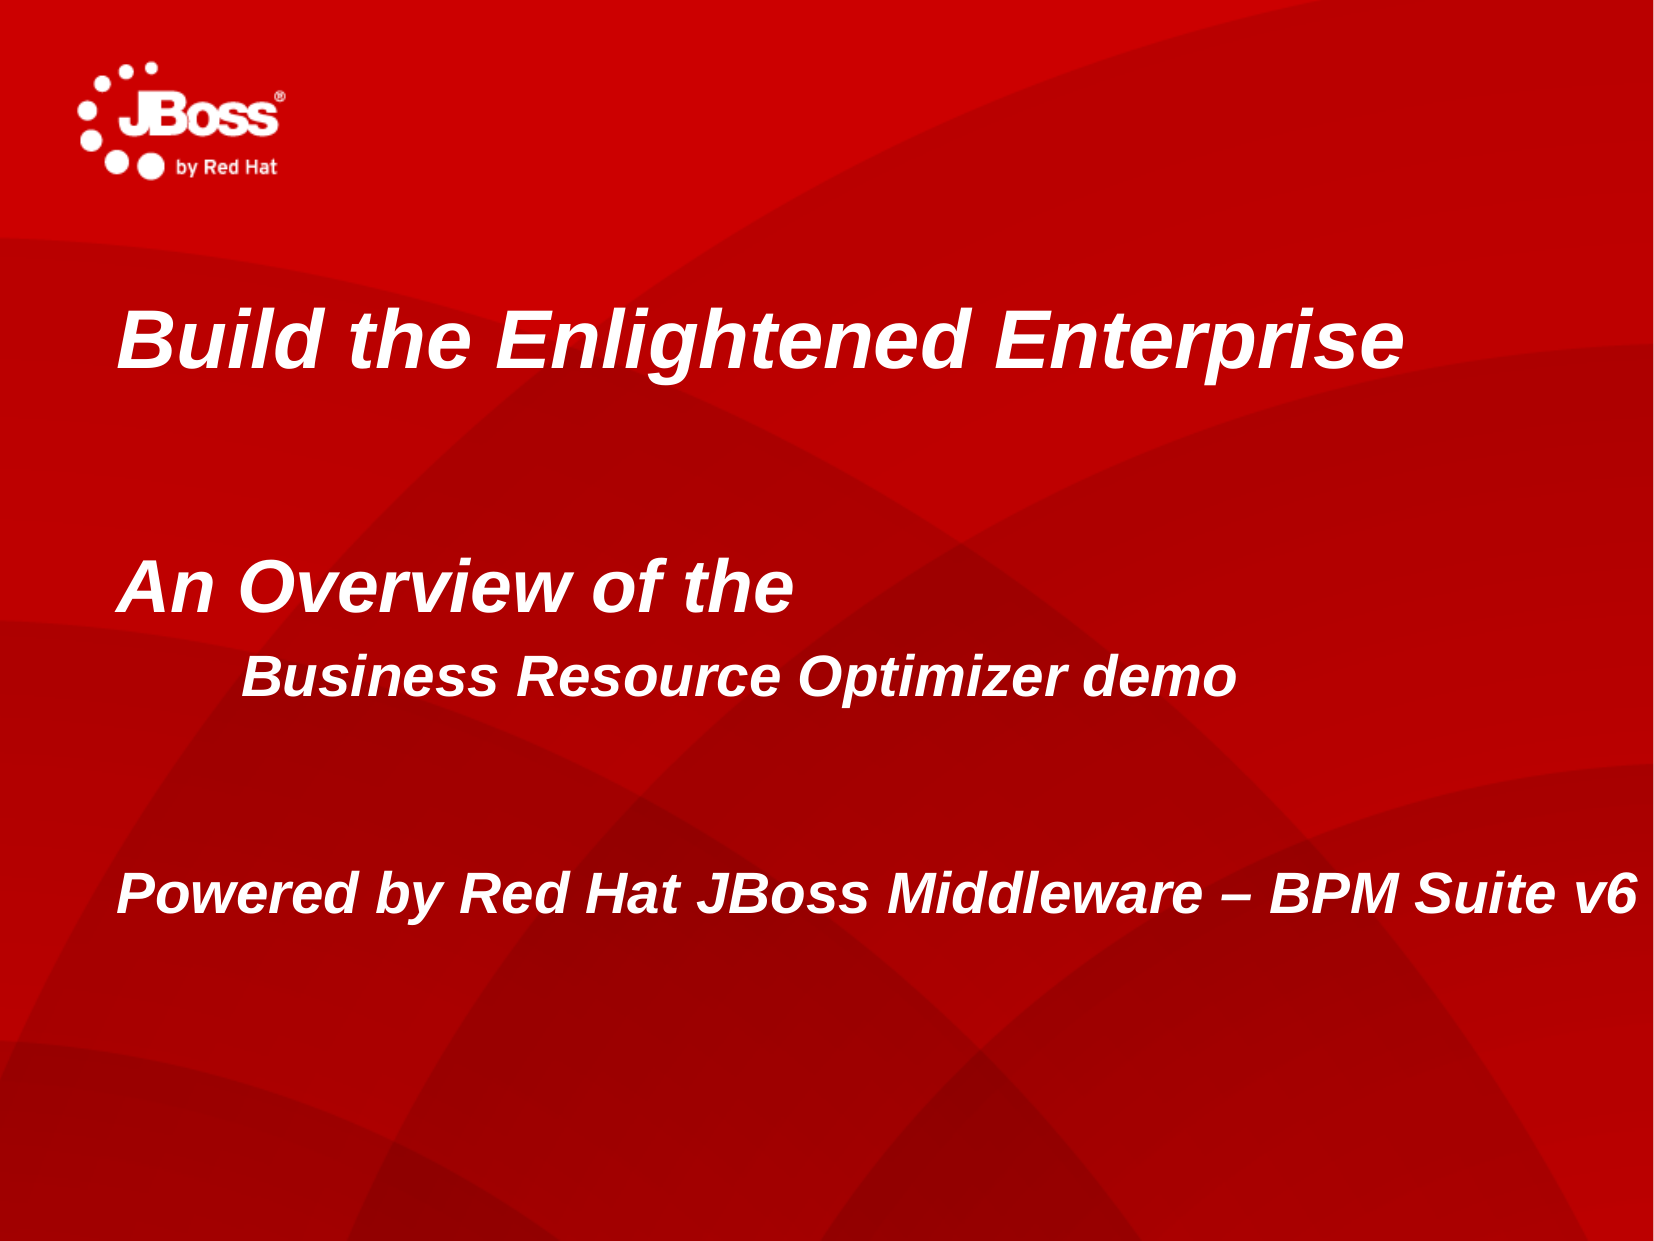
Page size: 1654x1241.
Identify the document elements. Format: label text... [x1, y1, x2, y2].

picture [0, 0, 1654, 1241]
text_box Build the Enlightened Enterprise An Overview of the Business Resource Optimizer demo Powered by Red Hat JBoss Middleware – BPM Suite v6 [101, 285, 1552, 1085]
